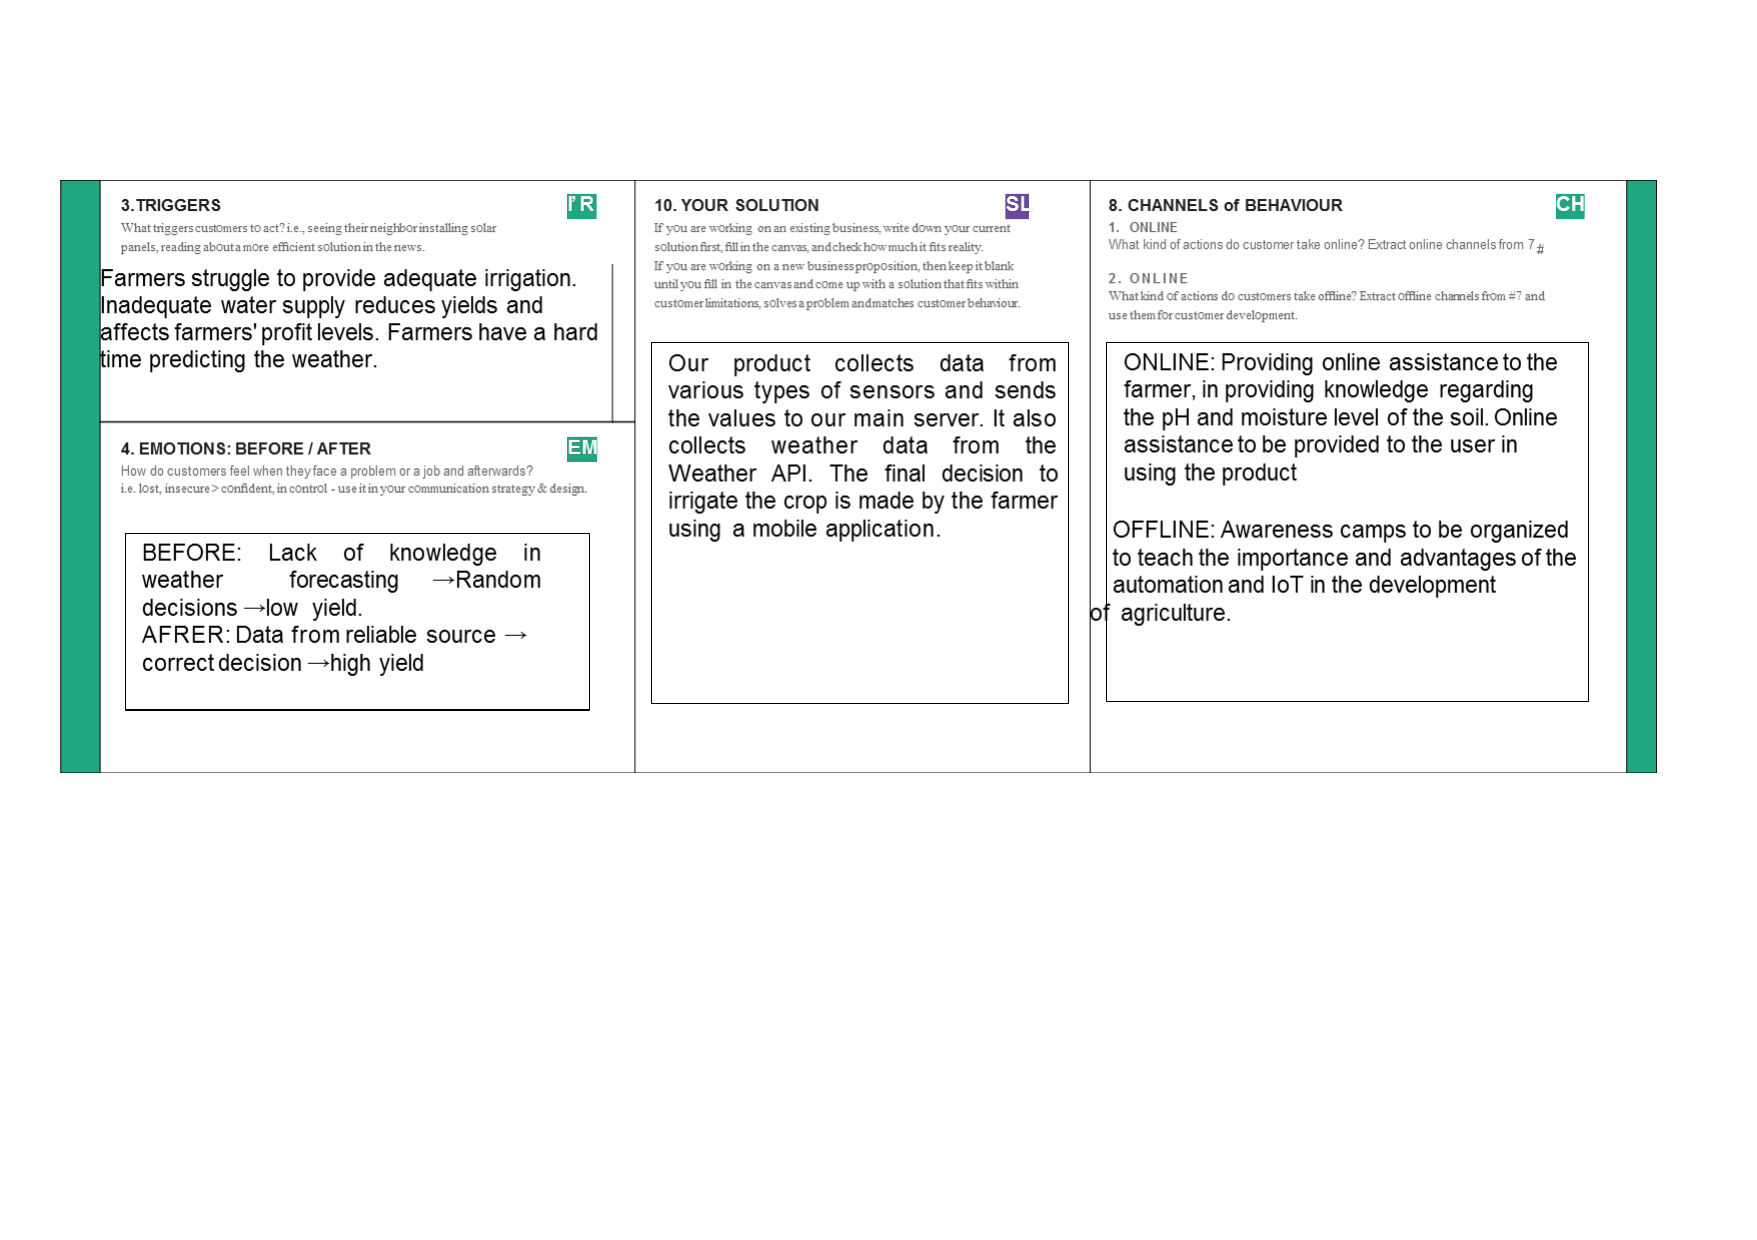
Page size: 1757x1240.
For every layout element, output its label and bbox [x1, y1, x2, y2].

picture [60, 181, 1657, 774]
